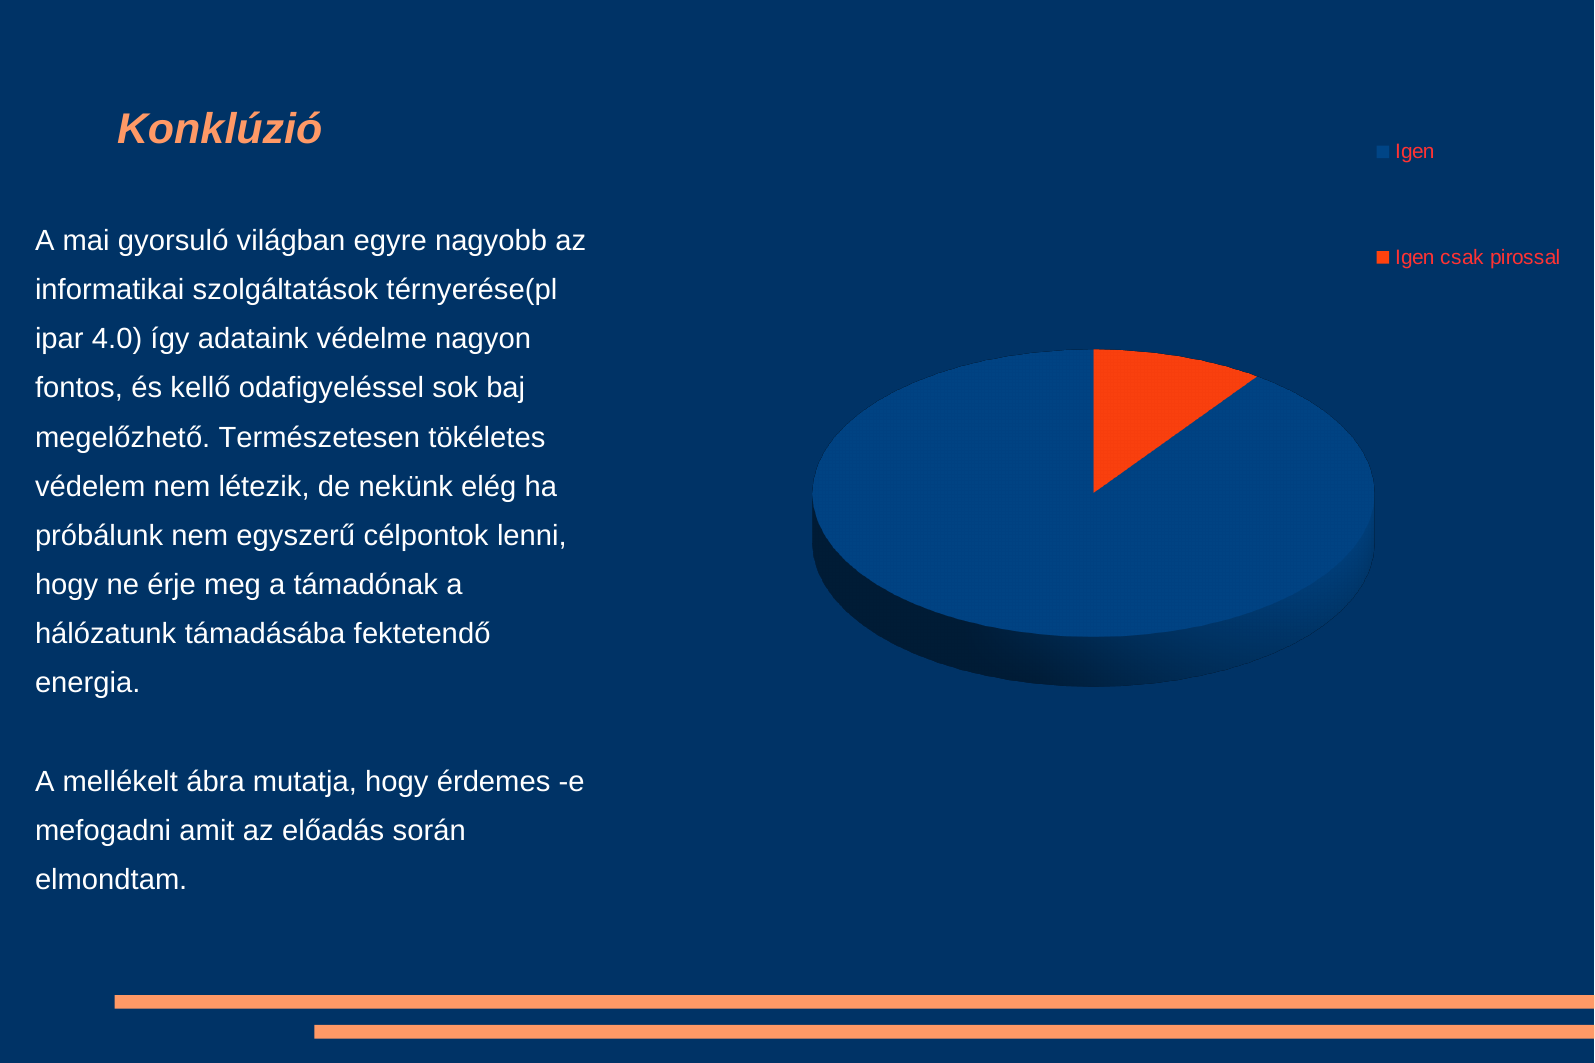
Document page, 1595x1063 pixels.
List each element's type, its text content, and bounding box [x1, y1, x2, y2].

chart [668, 58, 1583, 934]
title Konklúzió [117, 39, 1479, 218]
list A mai gyorsuló világban egyre nagyobb az informatikai szolgáltatások térnyerése(pl ipar 4.0) így adataink védelme nagyon fontos, és kellő odafigyeléssel sok baj megelőzhető. Természetesen tökéletes védelem nem létezik, de nekünk elég ha próbálunk nem egyszerű célpontok lenni, hogy ne érje meg a támadónak a hálózatunk támadásába fektetendő energia. A mellékelt ábra mutatja, hogy érdemes -e mefogadni amit az előadás során elmondtam. [34, 207, 591, 880]
